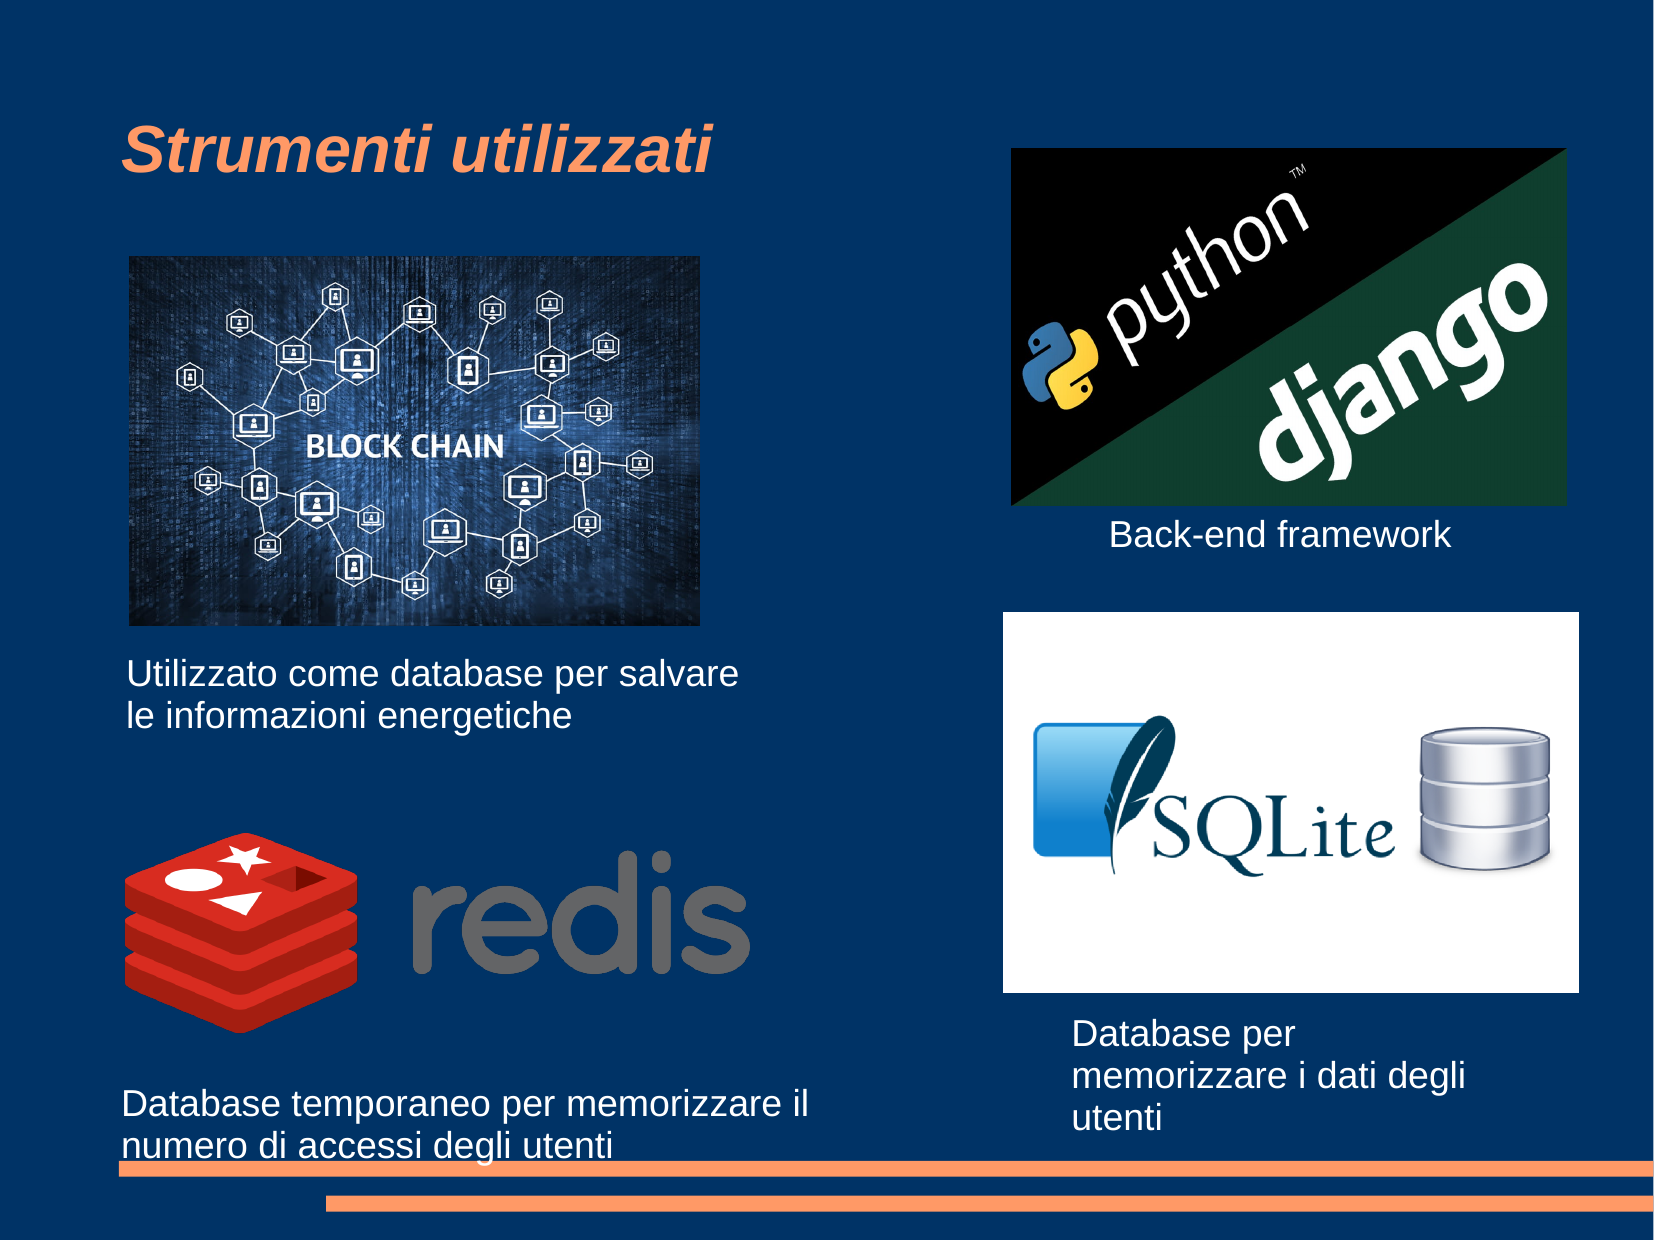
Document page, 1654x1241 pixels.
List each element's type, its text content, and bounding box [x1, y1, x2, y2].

picture [1003, 612, 1579, 993]
text_box Back-end framework [1093, 506, 1478, 563]
text_box Database per memorizzare i dati degli utenti [1056, 1004, 1512, 1146]
title Strumenti utilizzati [121, 46, 1534, 254]
picture [1011, 148, 1567, 507]
text_box Utilizzato come database per salvare le informazioni energetiche [111, 645, 756, 745]
text_box Database temporaneo per memorizzare il numero di accessi degli utenti [106, 1074, 826, 1174]
picture [118, 826, 756, 1040]
picture [129, 256, 700, 626]
